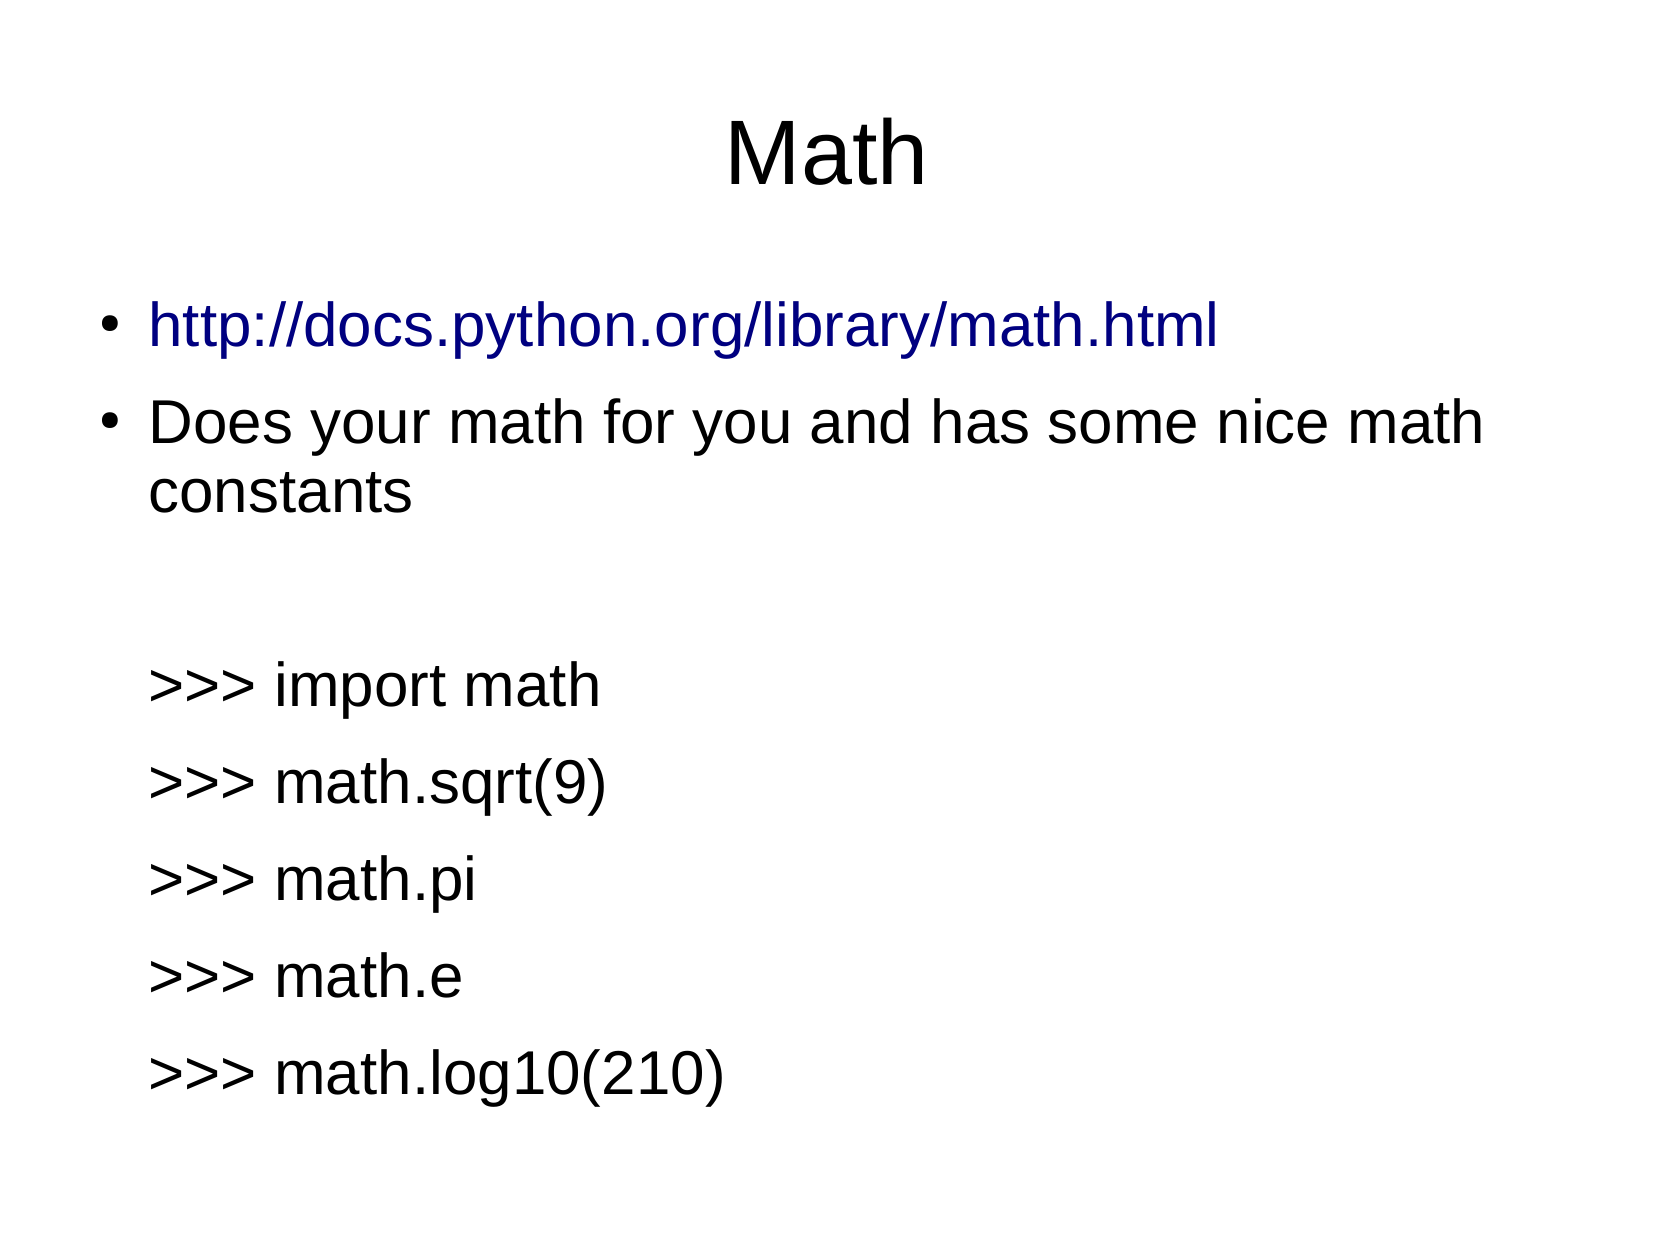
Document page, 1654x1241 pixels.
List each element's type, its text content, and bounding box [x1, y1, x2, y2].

title Math [82, 49, 1571, 257]
list http://docs.python.org/library/math.html Does your math for you and has some nice math constants >>> import math >>> math.sqrt(9) >>> math.pi >>> math.e >>> math.log10(210) [82, 290, 1571, 1109]
